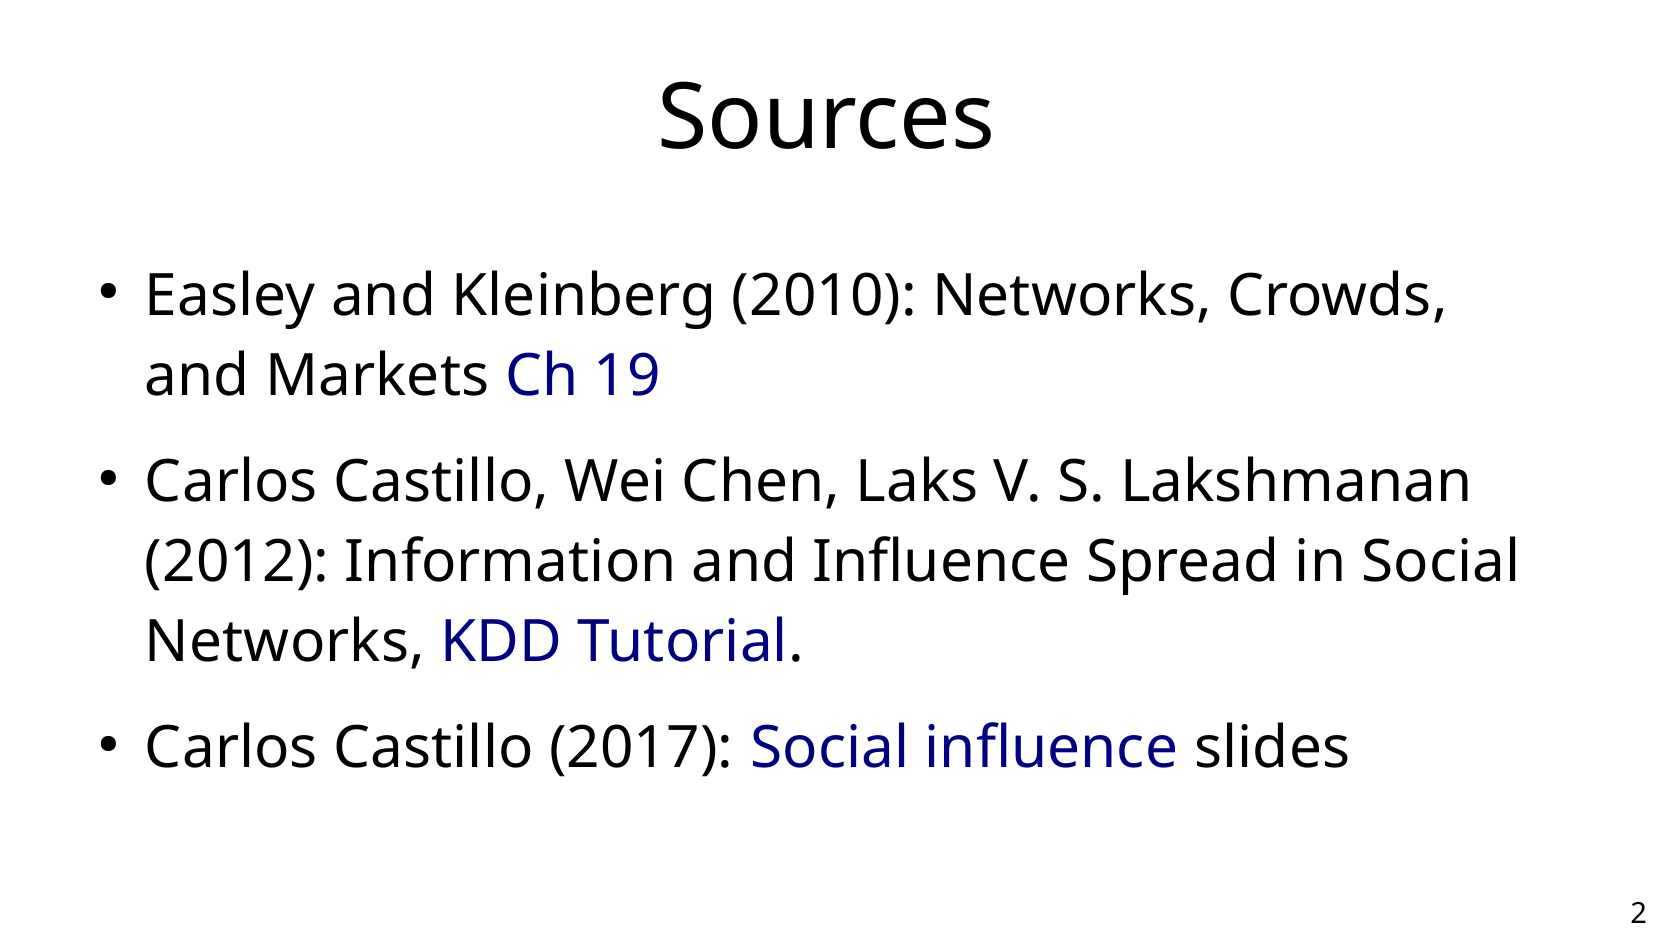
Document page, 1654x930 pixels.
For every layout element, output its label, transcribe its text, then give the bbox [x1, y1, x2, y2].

title Sources [82, 1, 1571, 225]
list Easley and Kleinberg (2010): Networks, Crowds, and Markets Ch 19 Carlos Castillo, Wei Chen, Laks V. S. Lakshmanan (2012): Information and Influence Spread in Social Networks, KDD Tutorial. Carlos Castillo (2017): Social influence slides [82, 252, 1571, 793]
